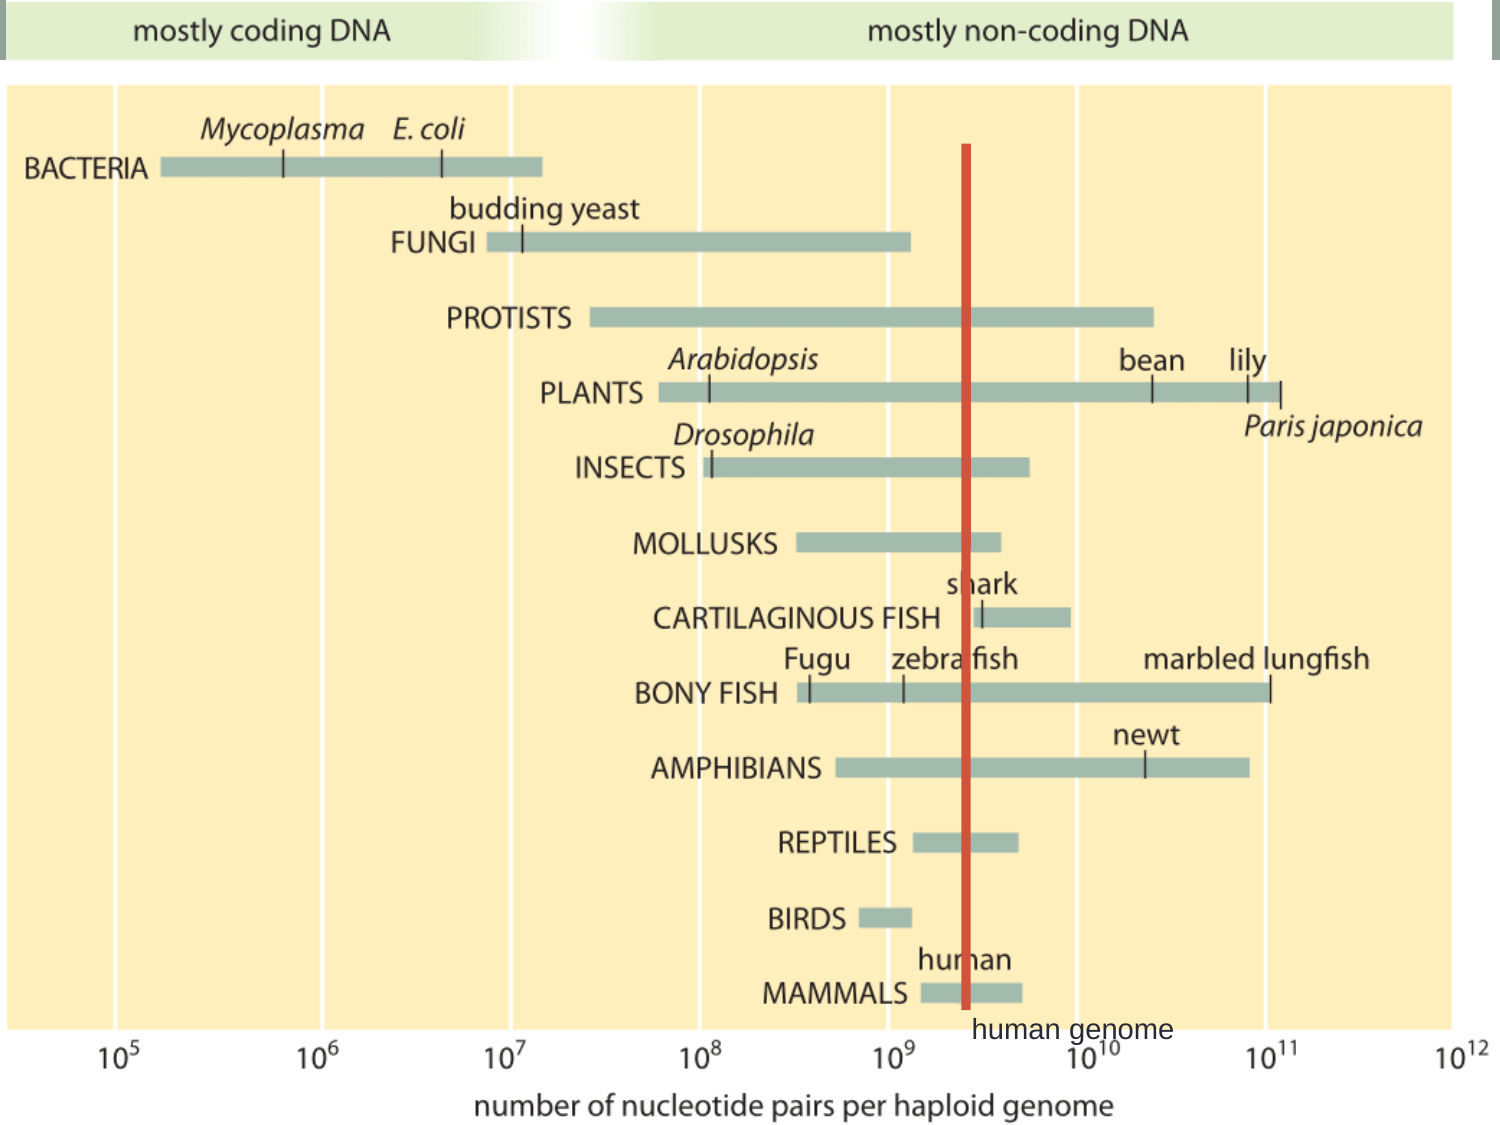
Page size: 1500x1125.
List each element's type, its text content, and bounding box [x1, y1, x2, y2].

picture [6, 0, 1492, 1125]
text_box human genome [956, 1002, 1243, 1053]
